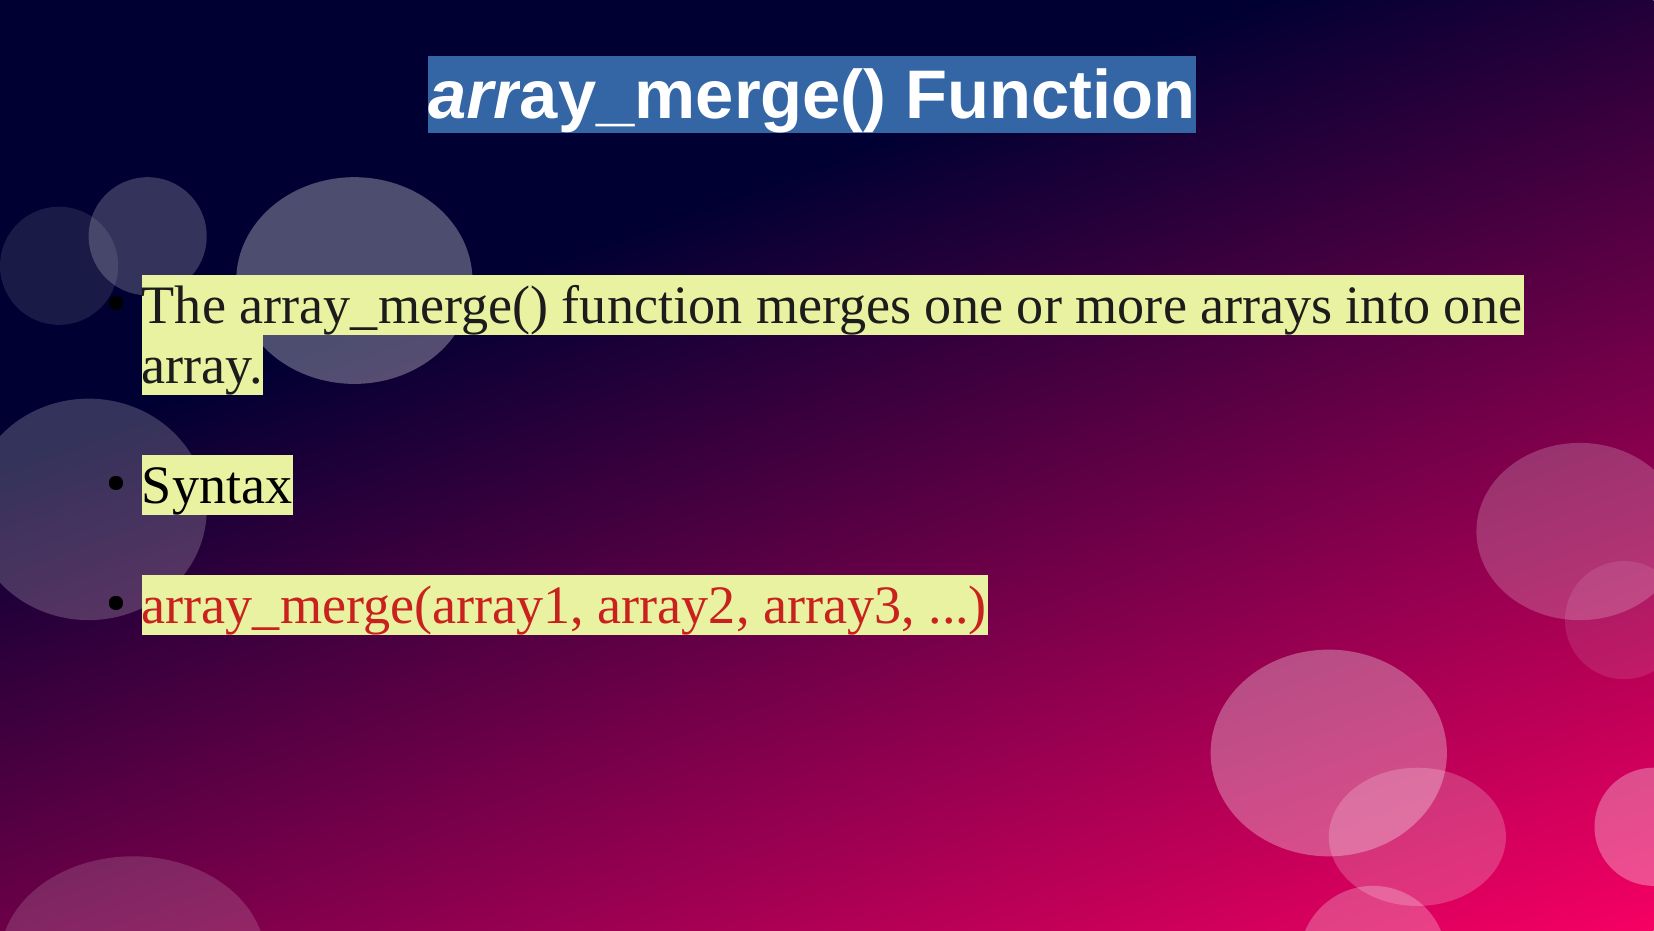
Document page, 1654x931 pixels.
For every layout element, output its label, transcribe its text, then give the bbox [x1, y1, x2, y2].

title array_merge() Function [206, 29, 1654, 160]
subtitle The array_merge() function merges one or more arrays into one array. Syntax array_merge(array1, array2, array3, ...) [106, 159, 1595, 931]
